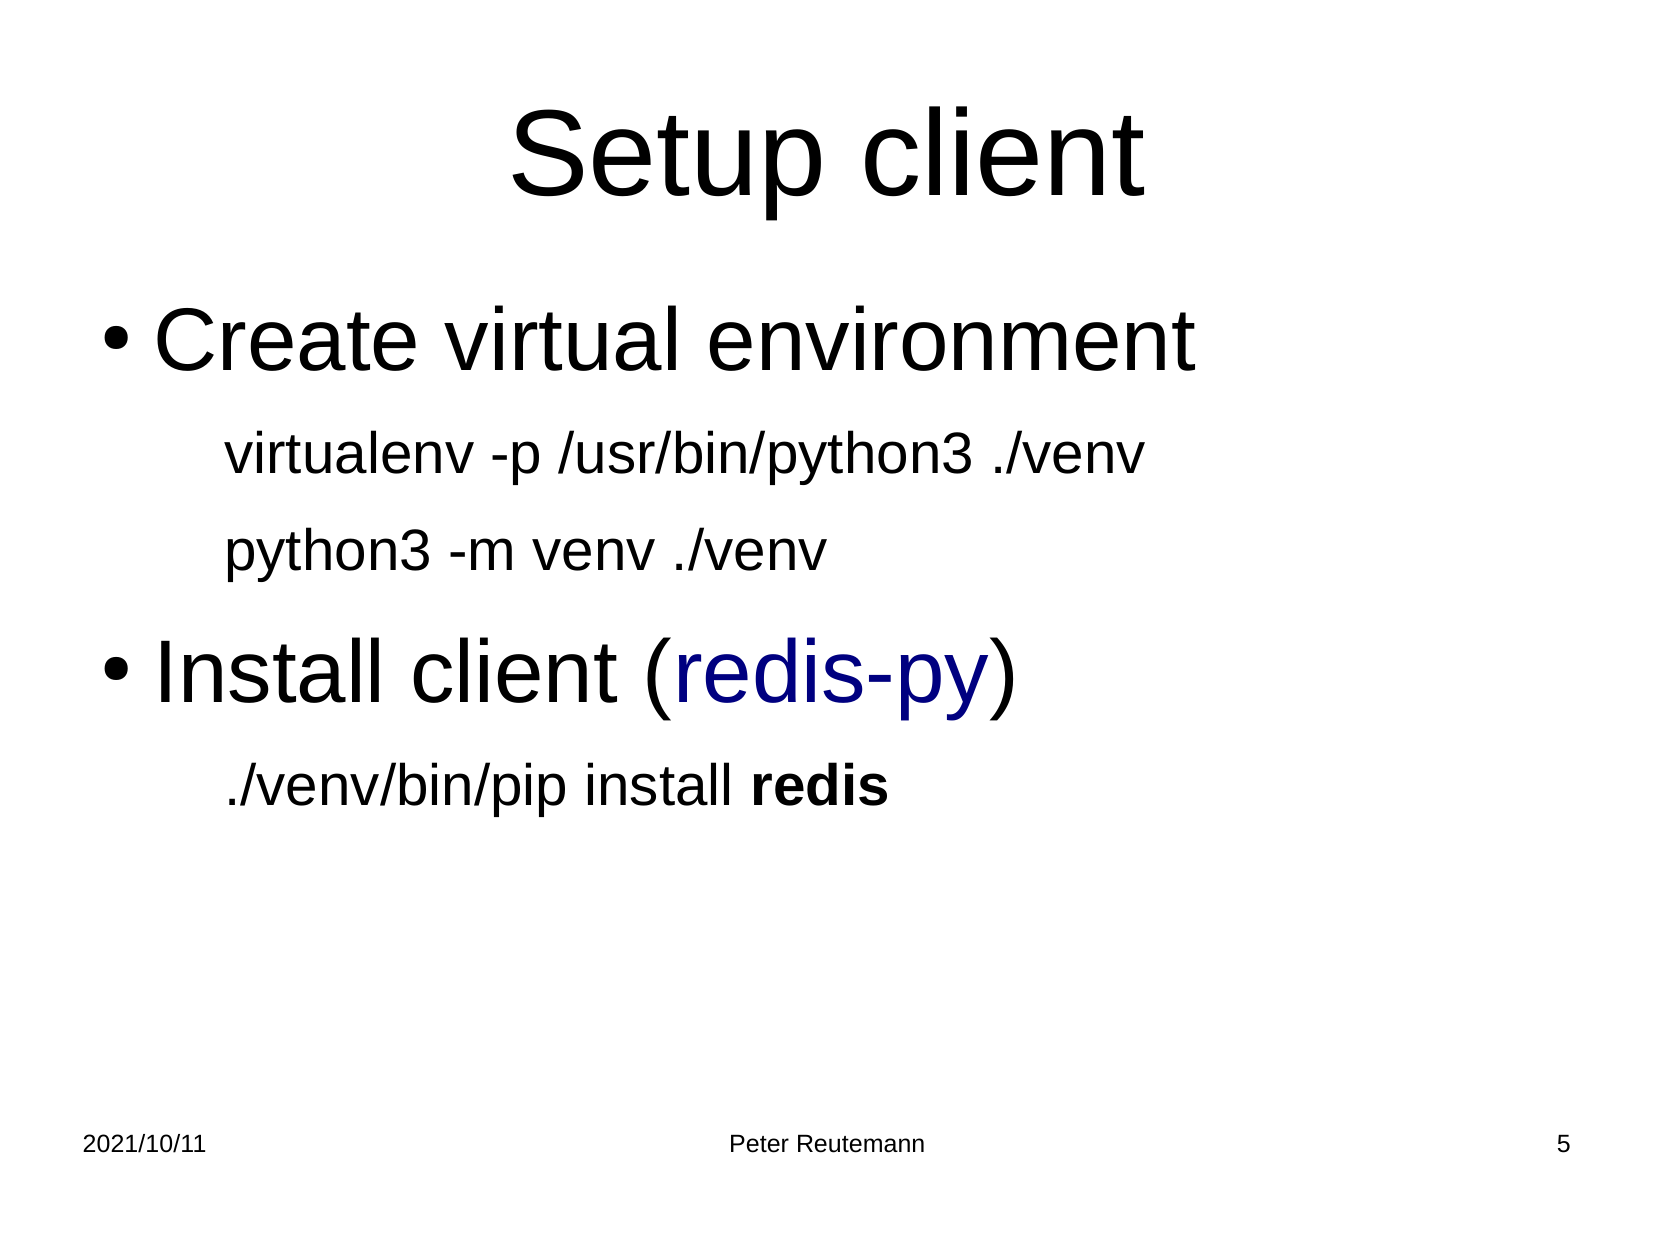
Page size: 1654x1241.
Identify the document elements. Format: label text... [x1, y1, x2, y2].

list Create virtual environment virtualenv -p /usr/bin/python3 ./venv python3 -m venv ./venv Install client (redis-py) ./venv/bin/pip install redis [82, 290, 1571, 1010]
title Setup client [82, 49, 1571, 257]
